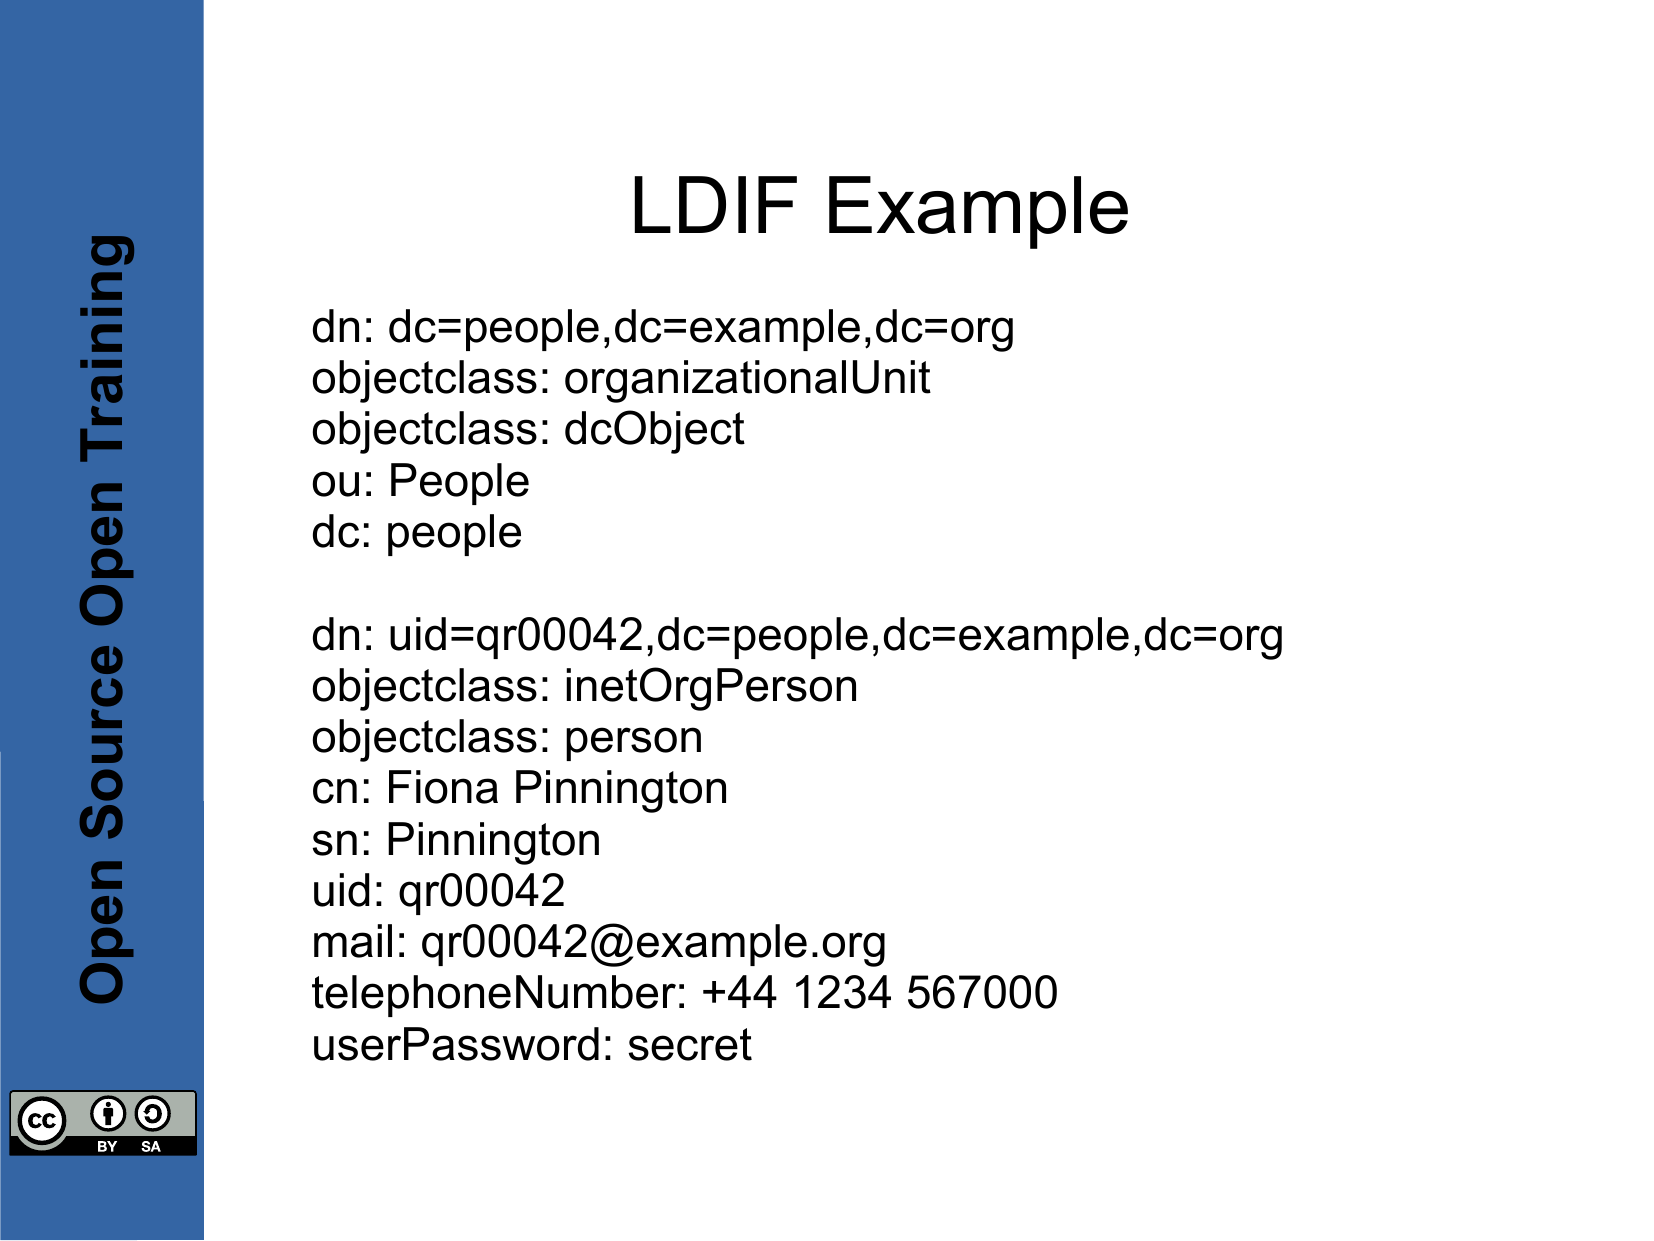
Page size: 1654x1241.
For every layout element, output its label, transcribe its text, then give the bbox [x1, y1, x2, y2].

title LDIF Example [227, 102, 1534, 310]
text_box dn: dc=people,dc=example,dc=org objectclass: organizationalUnit objectclass: dcObject ou: People dc: people dn: uid=qr00042,dc=people,dc=example,dc=org objectclass: inetOrgPerson objectclass: person cn: Fiona Pinnington sn: Pinnington uid: qr00042 mail: qr00042@example.org telephoneNumber: +44 1234 567000 userPassword: secret [296, 293, 1532, 1078]
